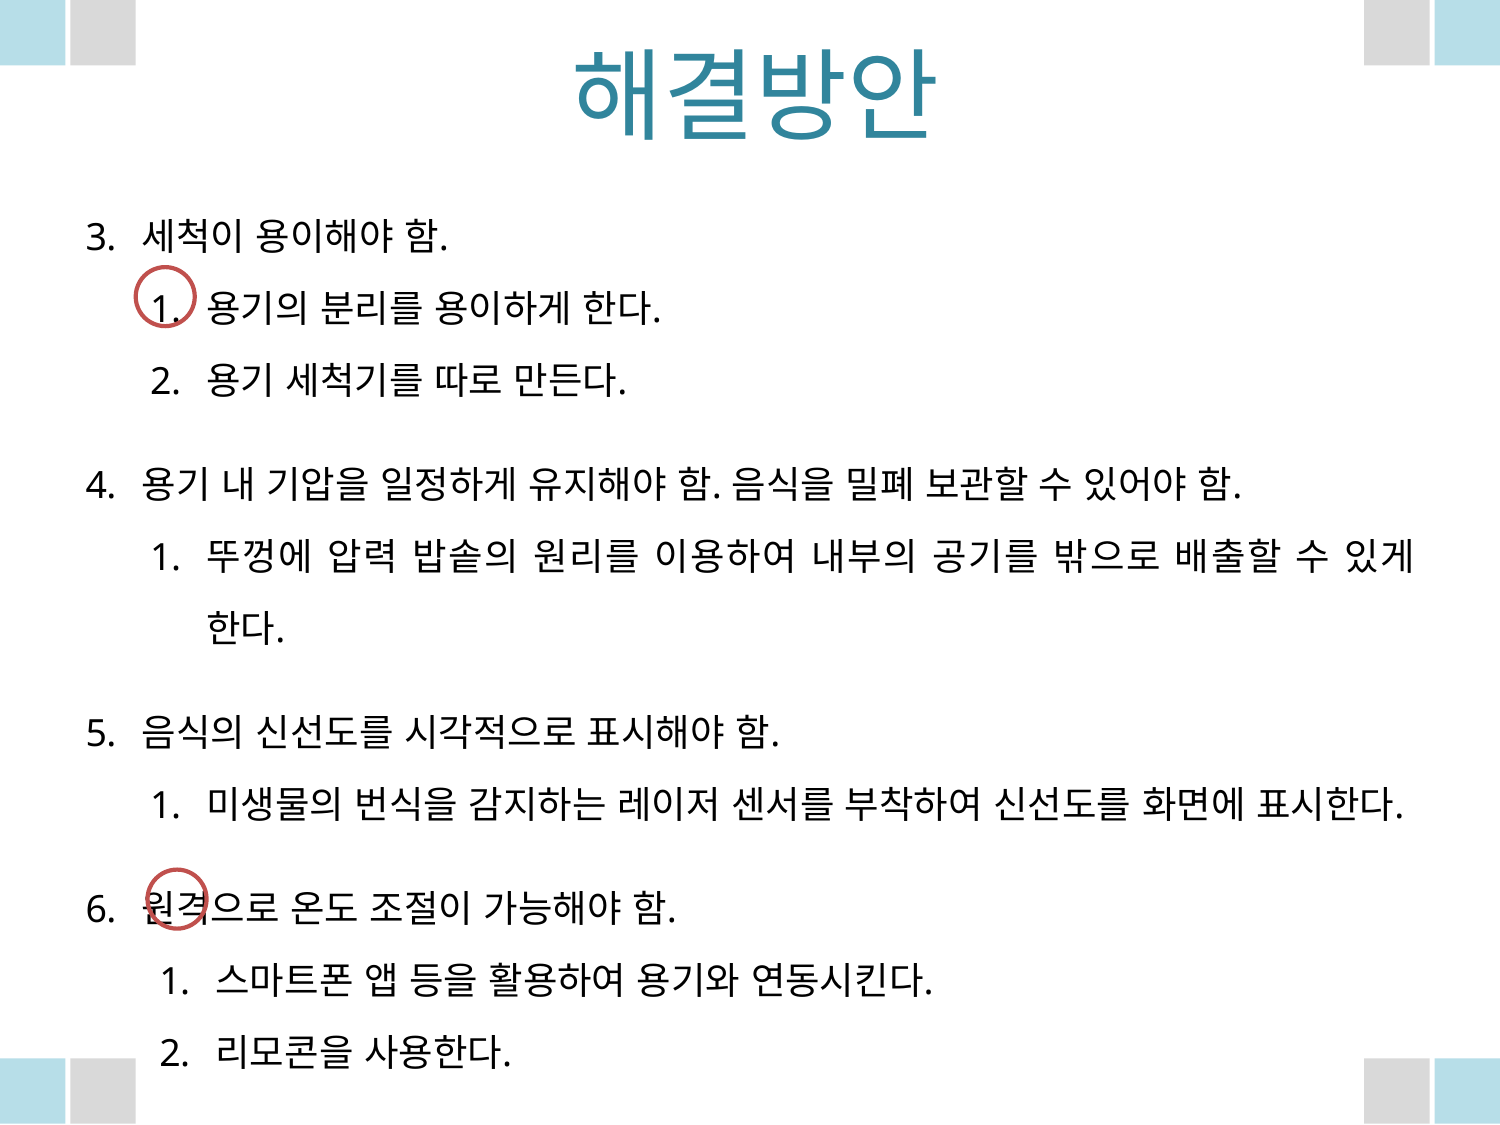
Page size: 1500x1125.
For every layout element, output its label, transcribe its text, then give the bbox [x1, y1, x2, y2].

text_box [1434, 1058, 1500, 1124]
text_box 해결방안 [277, 25, 1235, 161]
text_box [70, 1082, 136, 1124]
text_box [1434, 0, 1500, 66]
text_box [0, 0, 66, 66]
text_box [70, 0, 136, 66]
text_box 세척이 용이해야 함. 용기의 분리를 용이하게 한다. 용기 세척기를 따로 만든다. 용기 내 기압을 일정하게 유지해야 함. 음식을 밀폐 보관할 수 있어야 함. 뚜껑에 압력 밥솥의 원리를 이용하여 내부의 공기를 밖으로 배출할 수 있게 한다. 음식의 신선도를 시각적으로 표시해야 함. 미생물의 번식을 감지하는 레이저 센서를 부착하여 신선도를 화면에 표시한다. 원격으로 온도 조절이 가능해야 함. 스마트폰 앱 등을 활용하여 용기와 연동시킨다. 리모콘을 사용한다. [60, 178, 1430, 1082]
text_box [1364, 1082, 1430, 1124]
text_box [0, 1058, 66, 1124]
text_box [1364, 0, 1430, 66]
